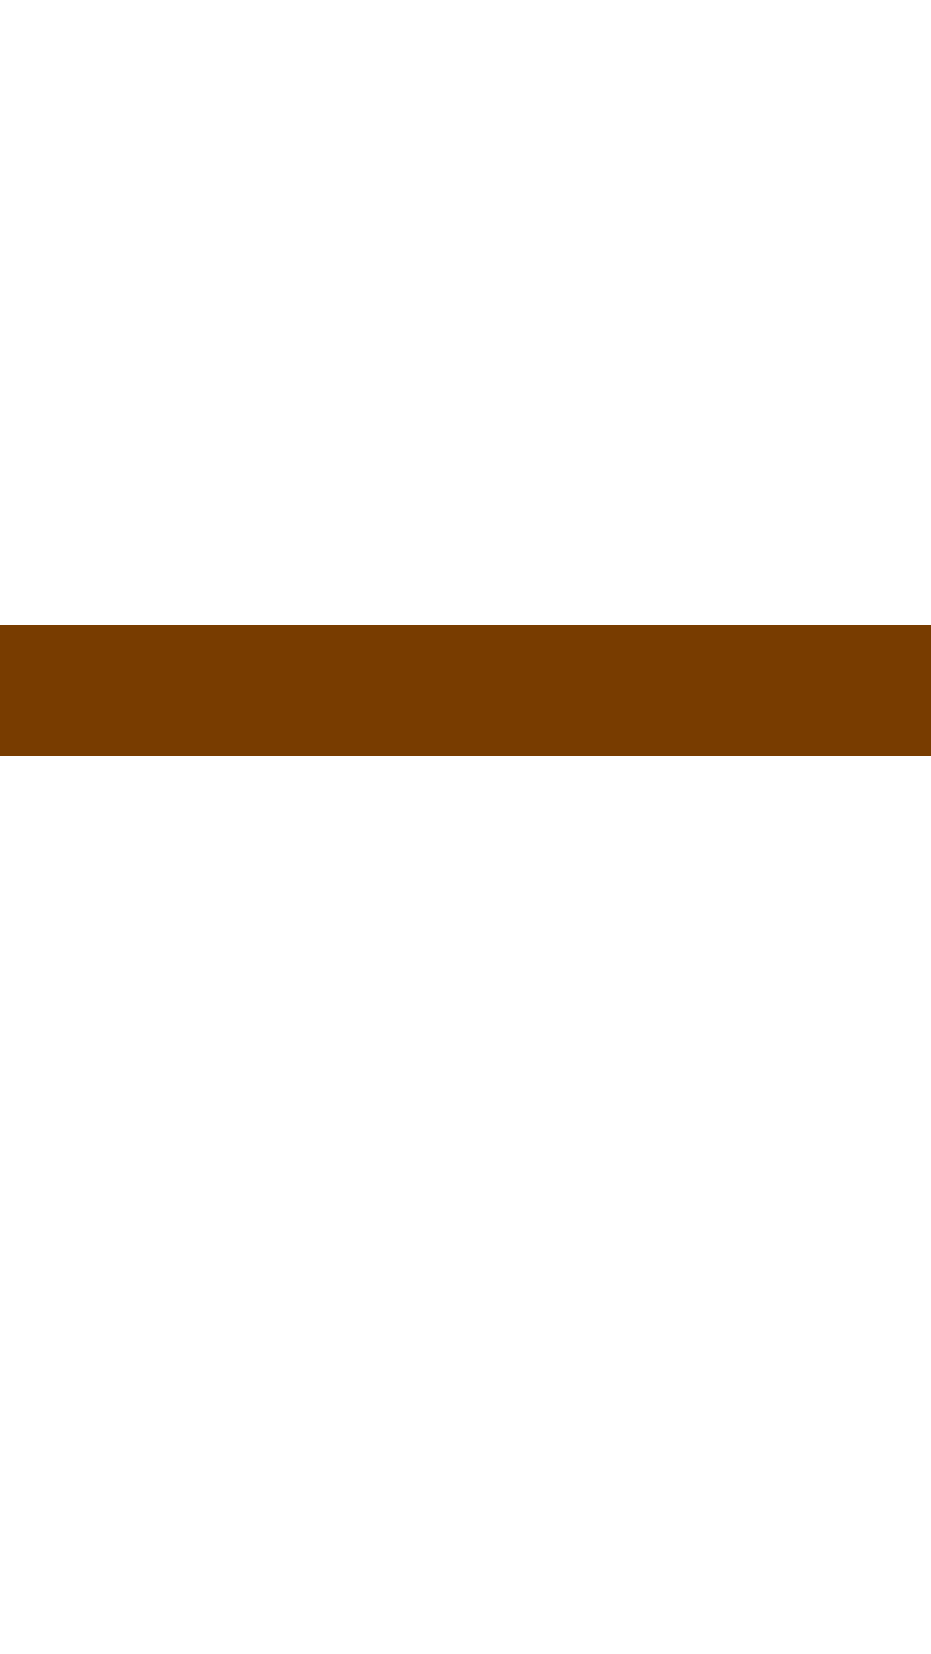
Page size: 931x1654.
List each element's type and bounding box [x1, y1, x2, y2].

text_box [0, 625, 931, 756]
